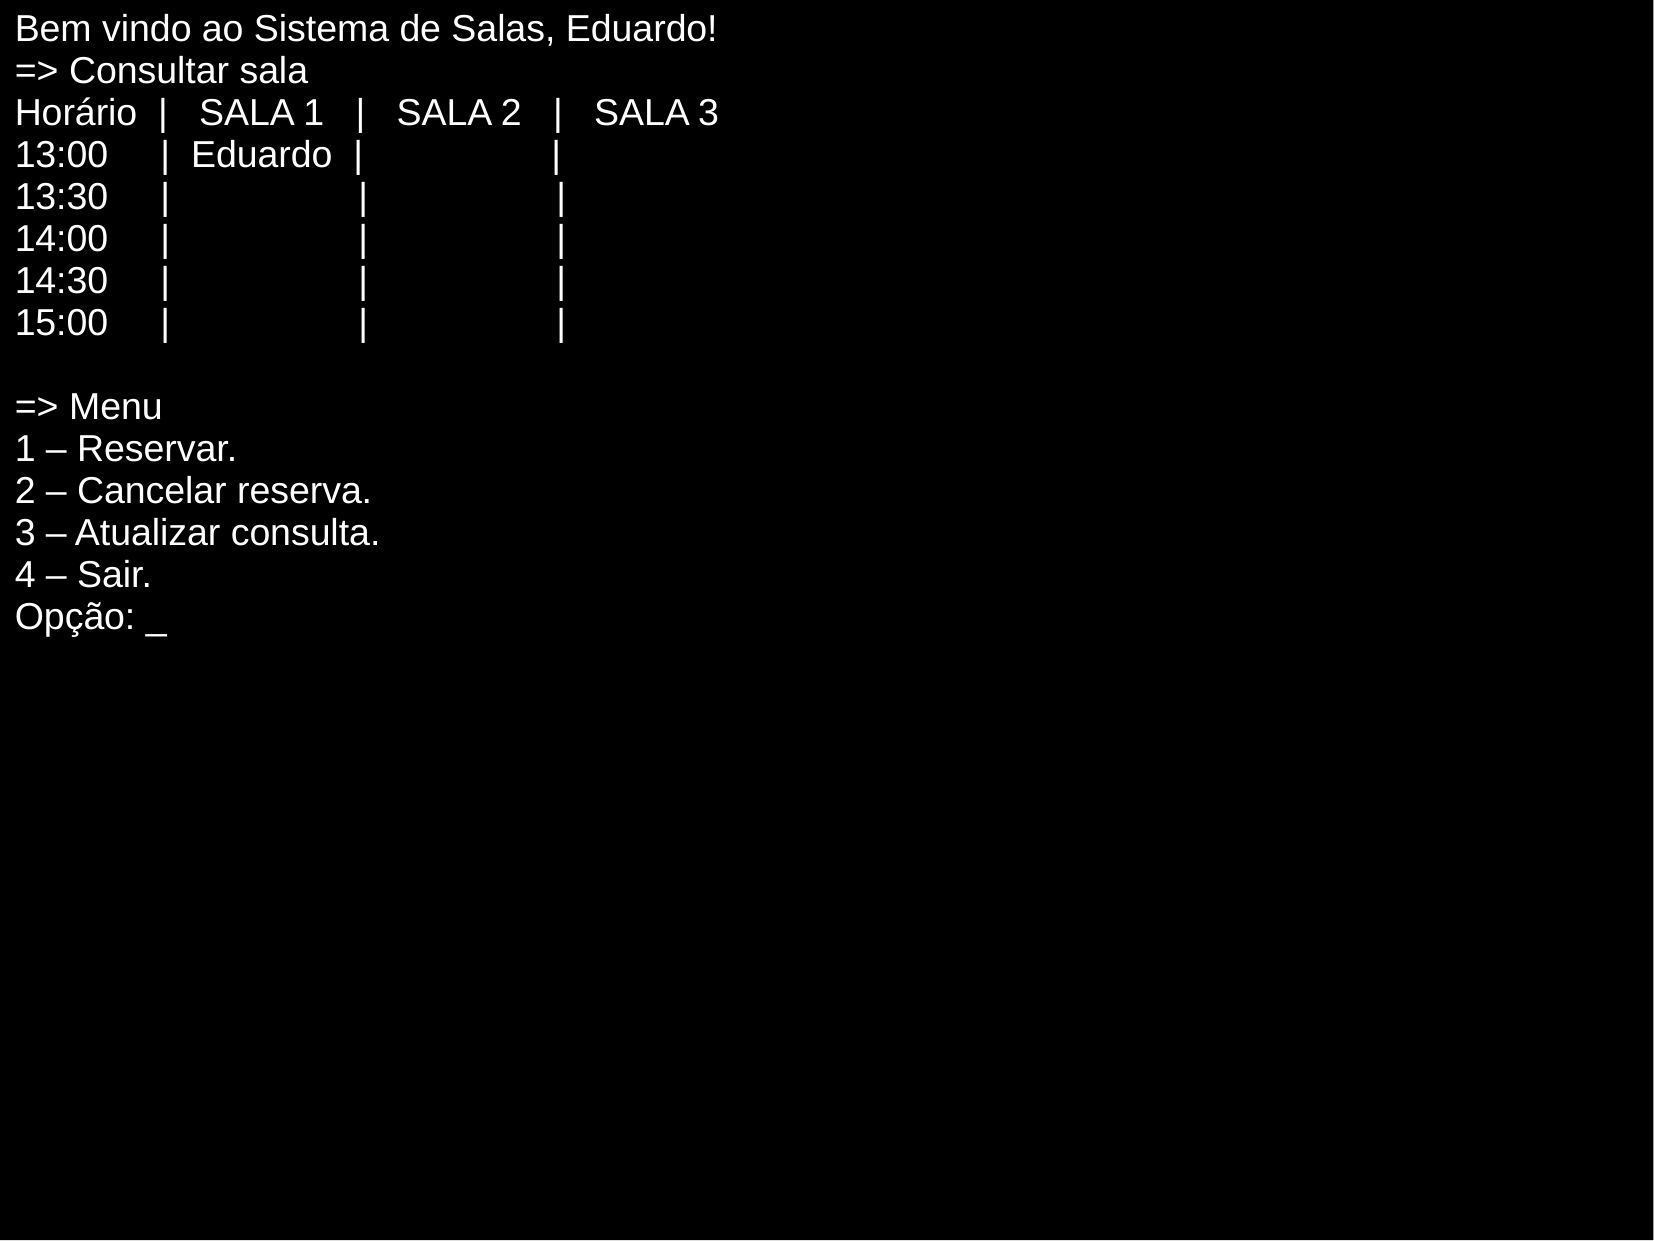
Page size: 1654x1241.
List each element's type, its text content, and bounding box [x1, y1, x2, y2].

text_box Bem vindo ao Sistema de Salas, Eduardo! => Consultar sala Horário | SALA 1 | SALA 2 | SALA 3 13:00 | Eduardo | | 13:30 | | | 14:00 | | | 14:30 | | | 15:00 | | | => Menu 1 – Reservar. 2 – Cancelar reserva. 3 – Atualizar consulta. 4 – Sair. Opção: _ [0, 0, 1654, 1241]
